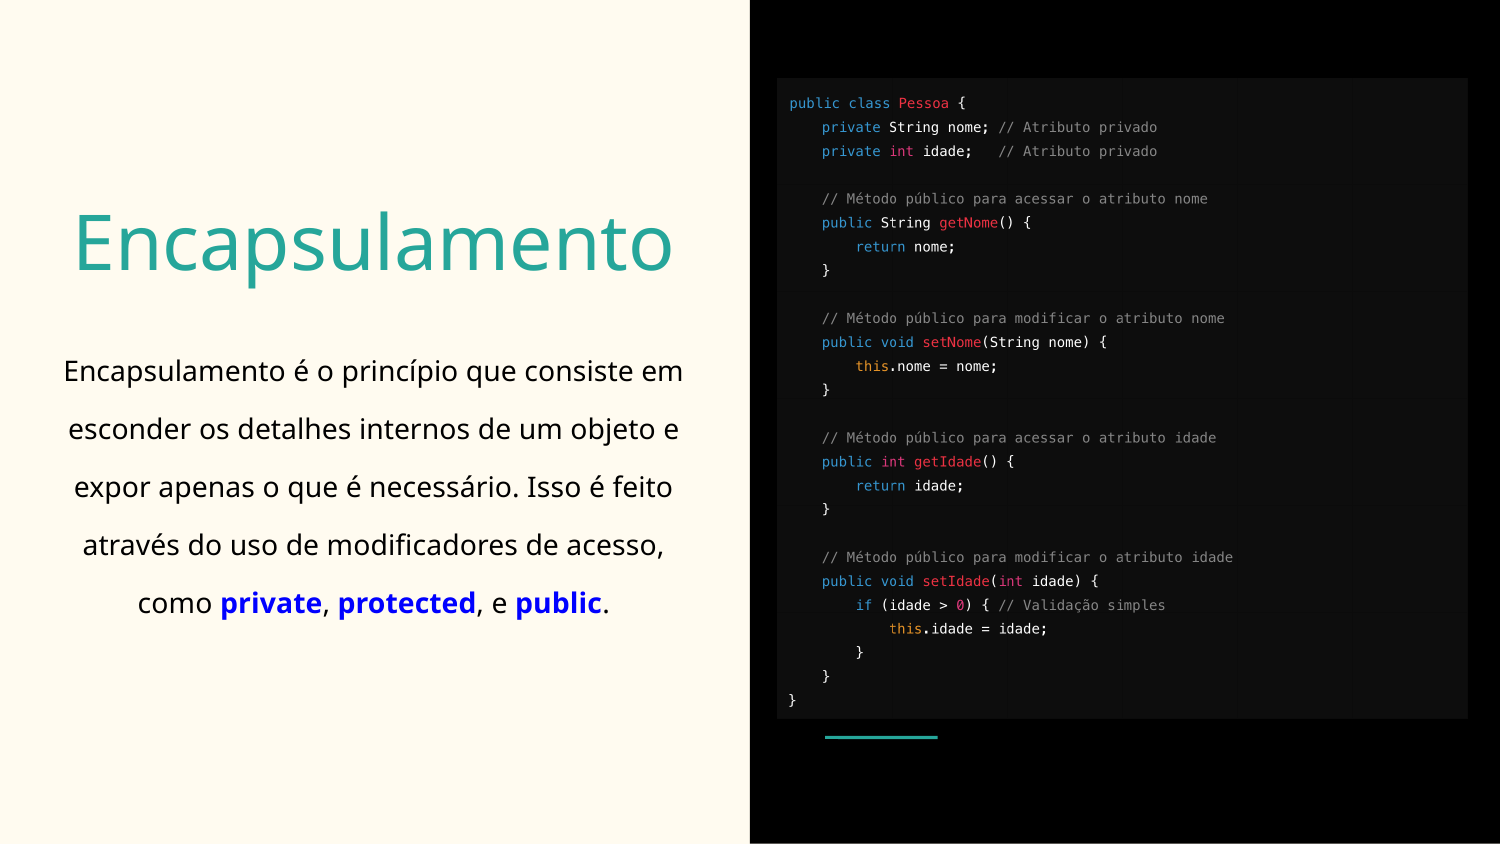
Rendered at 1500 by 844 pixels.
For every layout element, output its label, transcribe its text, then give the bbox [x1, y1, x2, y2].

picture [777, 78, 1468, 719]
title Encapsulamento [42, 88, 706, 308]
subtitle Encapsulamento é o princípio que consiste em esconder os detalhes internos de um objeto e expor apenas o que é necessário. Isso é feito através do uso de modificadores de acesso, como private, protected, e public. [42, 316, 706, 681]
